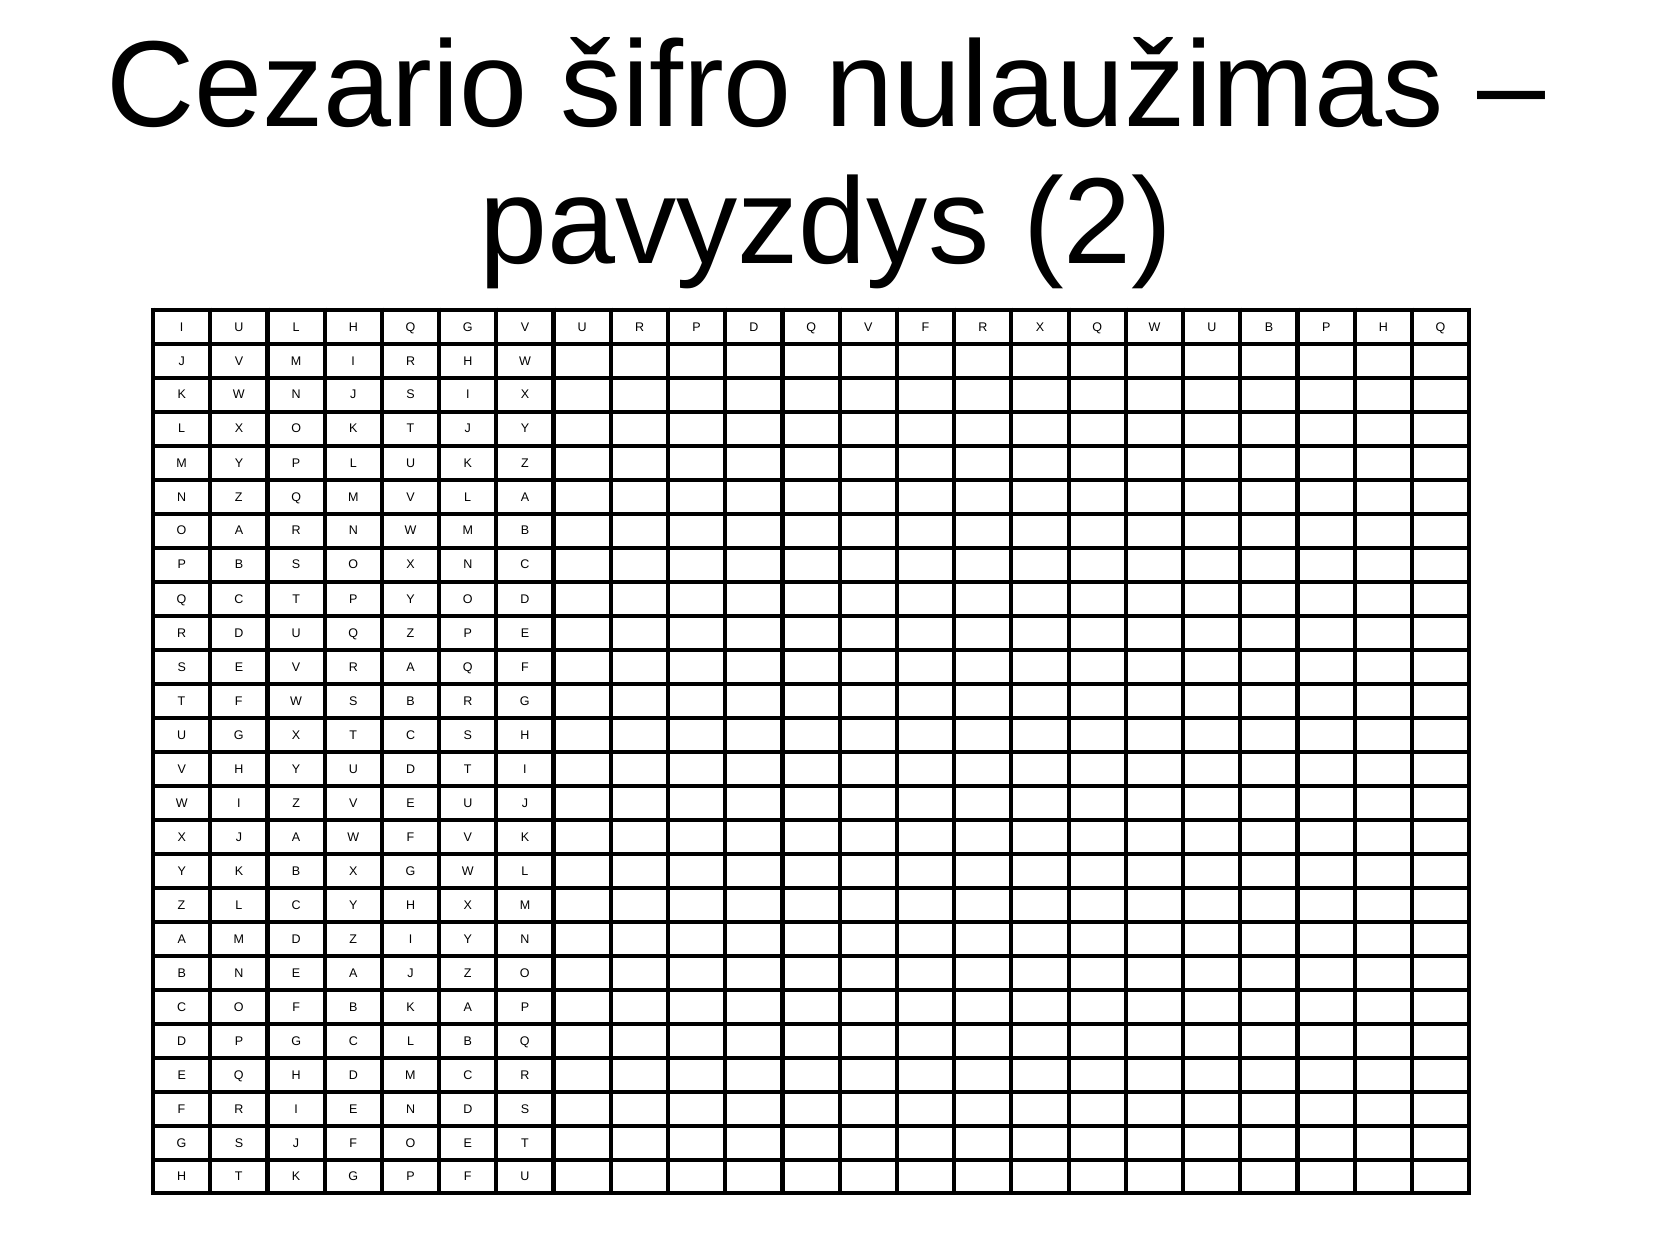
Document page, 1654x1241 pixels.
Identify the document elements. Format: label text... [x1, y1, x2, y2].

table_cell [1185, 516, 1238, 546]
table_header I [155, 312, 208, 342]
table_cell [956, 380, 1009, 410]
table_cell [899, 924, 952, 954]
table_cell [556, 958, 609, 988]
table_cell [1357, 1094, 1410, 1124]
table_cell [842, 652, 895, 682]
table_cell [842, 924, 895, 954]
table_cell [1242, 618, 1295, 648]
table_cell [1128, 1094, 1181, 1124]
table_cell K [498, 822, 551, 852]
table_cell [727, 414, 780, 444]
table_cell [613, 1060, 666, 1090]
table_cell D [155, 1026, 208, 1056]
title Cezario šifro nulaužimas – pavyzdys (2) [82, 16, 1571, 290]
table_cell [785, 1162, 838, 1191]
table_header P [670, 312, 723, 342]
table_cell [613, 1094, 666, 1124]
table_cell N [327, 516, 380, 546]
table_cell [1071, 618, 1124, 648]
table_cell [899, 754, 952, 784]
table_cell K [327, 414, 380, 444]
table_cell [1414, 686, 1467, 716]
table_cell F [498, 652, 551, 682]
table_cell Z [441, 958, 494, 988]
table_cell [1242, 1094, 1295, 1124]
table_cell [1071, 958, 1124, 988]
table_cell [1185, 890, 1238, 920]
table_cell [899, 890, 952, 920]
table_cell M [155, 448, 208, 478]
table_cell R [327, 652, 380, 682]
table_cell S [270, 550, 323, 580]
table_cell [785, 1128, 838, 1158]
table_cell [1242, 1162, 1295, 1191]
table_cell [1357, 856, 1410, 886]
table_cell [1300, 1094, 1353, 1124]
table_cell [1300, 1162, 1353, 1191]
table_cell [956, 482, 1009, 512]
table_cell P [270, 448, 323, 478]
table_cell [1128, 1128, 1181, 1158]
table_cell [727, 584, 780, 614]
table_cell [727, 482, 780, 512]
table_cell [670, 1162, 723, 1191]
table_cell [1128, 720, 1181, 750]
table_cell [1242, 958, 1295, 988]
table_cell [785, 346, 838, 376]
table_cell U [270, 618, 323, 648]
table_cell [1300, 1128, 1353, 1158]
table_cell [727, 686, 780, 716]
table_cell R [384, 346, 437, 376]
table_cell [956, 550, 1009, 580]
table_cell [556, 1060, 609, 1090]
table_cell C [384, 720, 437, 750]
table_cell [1128, 414, 1181, 444]
table_cell [1414, 482, 1467, 512]
table_cell V [384, 482, 437, 512]
table_cell [842, 618, 895, 648]
table_cell [956, 414, 1009, 444]
table_cell L [384, 1026, 437, 1056]
table_cell U [498, 1162, 551, 1191]
table_cell [1013, 1060, 1067, 1090]
table_cell O [270, 414, 323, 444]
table_cell B [327, 992, 380, 1022]
table_cell [727, 652, 780, 682]
table_cell [670, 516, 723, 546]
table_cell [1128, 856, 1181, 886]
table_cell M [441, 516, 494, 546]
table_cell [613, 924, 666, 954]
table_cell [1300, 516, 1353, 546]
table_cell T [441, 754, 494, 784]
table_cell D [384, 754, 437, 784]
table_cell [1242, 380, 1295, 410]
table_cell [1013, 890, 1067, 920]
table_cell W [270, 686, 323, 716]
table_cell [1300, 1026, 1353, 1056]
table_cell [1300, 414, 1353, 444]
table_cell [1185, 1094, 1238, 1124]
table_cell [1128, 754, 1181, 784]
table_cell N [441, 550, 494, 580]
table_cell [1071, 1128, 1124, 1158]
table_cell [1013, 516, 1067, 546]
table_cell [1185, 856, 1238, 886]
table_cell [785, 788, 838, 818]
table_cell [1013, 788, 1067, 818]
table_cell [899, 550, 952, 580]
table_cell A [441, 992, 494, 1022]
table_cell [556, 414, 609, 444]
table_cell [956, 1094, 1009, 1124]
table_cell [1128, 822, 1181, 852]
table_cell T [212, 1162, 265, 1191]
table_cell R [212, 1094, 265, 1124]
table_cell [1185, 1162, 1238, 1191]
table_header B [1242, 312, 1295, 342]
table_cell H [384, 890, 437, 920]
table_cell [1071, 380, 1124, 410]
table_cell [1300, 482, 1353, 512]
table_cell [1185, 1060, 1238, 1090]
table_cell [1128, 788, 1181, 818]
table_cell [727, 958, 780, 988]
table_cell C [498, 550, 551, 580]
table_cell [1414, 618, 1467, 648]
table_cell [1357, 686, 1410, 716]
table_cell C [441, 1060, 494, 1090]
table_cell [785, 618, 838, 648]
table_cell I [327, 346, 380, 376]
table_cell J [327, 380, 380, 410]
table_header U [556, 312, 609, 342]
table_cell [956, 992, 1009, 1022]
table_cell [1185, 618, 1238, 648]
table_cell [1185, 958, 1238, 988]
table_cell [1185, 584, 1238, 614]
table_cell [1128, 482, 1181, 512]
table_cell [613, 754, 666, 784]
table_cell [1128, 1060, 1181, 1090]
table_header W [1128, 312, 1181, 342]
table_cell [1357, 1060, 1410, 1090]
table_cell [1128, 1026, 1181, 1056]
table_cell P [327, 584, 380, 614]
table_cell [1013, 720, 1067, 750]
table_cell [1128, 380, 1181, 410]
table_cell [613, 482, 666, 512]
table_cell H [441, 346, 494, 376]
table_cell [899, 482, 952, 512]
table_cell E [441, 1128, 494, 1158]
table_cell [842, 380, 895, 410]
table_cell B [155, 958, 208, 988]
table_header F [899, 312, 952, 342]
table_cell [1071, 1162, 1124, 1191]
table_cell [785, 686, 838, 716]
table_cell O [155, 516, 208, 546]
table_cell [1414, 1060, 1467, 1090]
table_cell [1300, 380, 1353, 410]
table_cell [842, 516, 895, 546]
table_cell [1128, 584, 1181, 614]
table_cell [1357, 924, 1410, 954]
table_cell [956, 686, 1009, 716]
table_cell [613, 346, 666, 376]
table_cell [1414, 754, 1467, 784]
table_cell [670, 346, 723, 376]
table_cell [899, 448, 952, 478]
table_cell [613, 822, 666, 852]
table_cell [1185, 652, 1238, 682]
table_cell [670, 1094, 723, 1124]
table_cell H [270, 1060, 323, 1090]
table_cell [1414, 1026, 1467, 1056]
table_cell J [384, 958, 437, 988]
table_cell [1128, 448, 1181, 478]
table_cell [842, 482, 895, 512]
table_cell N [155, 482, 208, 512]
table_cell [727, 448, 780, 478]
table_cell [1185, 754, 1238, 784]
table_cell R [441, 686, 494, 716]
table_cell [1071, 788, 1124, 818]
table_cell [1357, 958, 1410, 988]
table_cell [1242, 346, 1295, 376]
table_cell [956, 652, 1009, 682]
table_cell [556, 584, 609, 614]
table_cell [556, 754, 609, 784]
table_cell [899, 346, 952, 376]
table_cell [556, 516, 609, 546]
table_cell [1414, 346, 1467, 376]
table_cell [899, 686, 952, 716]
table_cell [899, 1128, 952, 1158]
table_cell [1185, 380, 1238, 410]
table_cell [956, 1060, 1009, 1090]
table_cell [1357, 1162, 1410, 1191]
table_cell [727, 720, 780, 750]
table_cell [1128, 686, 1181, 716]
table_cell Z [212, 482, 265, 512]
table_cell [613, 652, 666, 682]
table_cell [899, 788, 952, 818]
table_cell [613, 958, 666, 988]
table_cell C [327, 1026, 380, 1056]
table_cell [1185, 346, 1238, 376]
table_cell [1071, 754, 1124, 784]
table_cell [1128, 958, 1181, 988]
table_cell [1357, 1026, 1410, 1056]
table_cell N [270, 380, 323, 410]
table_header Q [785, 312, 838, 342]
table_cell [956, 822, 1009, 852]
table_cell [1357, 618, 1410, 648]
table_cell [613, 380, 666, 410]
table_header H [327, 312, 380, 342]
table_cell W [212, 380, 265, 410]
table_cell [842, 856, 895, 886]
table_cell [956, 584, 1009, 614]
table_cell [842, 754, 895, 784]
table_cell S [212, 1128, 265, 1158]
table_cell [1357, 380, 1410, 410]
table_cell [1357, 482, 1410, 512]
table_cell [1185, 550, 1238, 580]
table_cell [1300, 1060, 1353, 1090]
table_cell [1357, 516, 1410, 546]
table_cell W [327, 822, 380, 852]
table_cell T [384, 414, 437, 444]
table_cell [1357, 754, 1410, 784]
table_cell J [498, 788, 551, 818]
table_cell H [498, 720, 551, 750]
table_cell [1414, 924, 1467, 954]
table_cell [1185, 992, 1238, 1022]
table_cell [613, 890, 666, 920]
table_cell [1128, 516, 1181, 546]
table_cell J [155, 346, 208, 376]
table_header X [1013, 312, 1067, 342]
table_cell [1414, 958, 1467, 988]
table_cell A [384, 652, 437, 682]
table_cell [1013, 584, 1067, 614]
table_cell N [384, 1094, 437, 1124]
table_cell [670, 380, 723, 410]
table_cell V [212, 346, 265, 376]
table_cell T [498, 1128, 551, 1158]
table_header H [1357, 312, 1410, 342]
table_cell P [441, 618, 494, 648]
table_cell J [270, 1128, 323, 1158]
table_cell O [441, 584, 494, 614]
table_cell [1414, 856, 1467, 886]
table_cell K [441, 448, 494, 478]
table_cell [956, 1026, 1009, 1056]
table_cell [785, 380, 838, 410]
table_cell [899, 584, 952, 614]
table_cell [670, 414, 723, 444]
table_cell G [212, 720, 265, 750]
table_cell Q [327, 618, 380, 648]
table_header Q [384, 312, 437, 342]
table_cell Z [498, 448, 551, 478]
table_cell [727, 1162, 780, 1191]
table_cell U [155, 720, 208, 750]
table_cell F [155, 1094, 208, 1124]
table_cell [1242, 856, 1295, 886]
table_cell [842, 414, 895, 444]
table_cell [842, 890, 895, 920]
table_cell [1357, 890, 1410, 920]
table_cell [1128, 992, 1181, 1022]
table_cell [613, 992, 666, 1022]
table_cell [956, 346, 1009, 376]
table_cell [670, 992, 723, 1022]
table_cell [613, 1128, 666, 1158]
table_cell S [327, 686, 380, 716]
table_cell D [212, 618, 265, 648]
table_header D [727, 312, 780, 342]
table_cell [785, 584, 838, 614]
table_cell [1300, 890, 1353, 920]
table_cell F [270, 992, 323, 1022]
table_cell R [270, 516, 323, 546]
table_cell [1414, 584, 1467, 614]
table_cell P [155, 550, 208, 580]
table_cell D [498, 584, 551, 614]
table_cell [899, 1162, 952, 1191]
table_cell X [212, 414, 265, 444]
table_cell [1071, 448, 1124, 478]
table_cell [670, 1026, 723, 1056]
table_cell [1013, 652, 1067, 682]
table_cell [785, 516, 838, 546]
table_cell [785, 1026, 838, 1056]
table_cell I [212, 788, 265, 818]
table_cell [1414, 516, 1467, 546]
table_cell I [498, 754, 551, 784]
table_cell [956, 754, 1009, 784]
table_cell [1071, 482, 1124, 512]
table_cell A [155, 924, 208, 954]
table_cell Q [155, 584, 208, 614]
table_cell [1071, 924, 1124, 954]
table_cell [1071, 1060, 1124, 1090]
table_cell Y [270, 754, 323, 784]
table_cell S [384, 380, 437, 410]
table_cell [727, 822, 780, 852]
table_cell [956, 720, 1009, 750]
table_cell [1013, 380, 1067, 410]
table_cell [1013, 856, 1067, 886]
table_cell [1300, 992, 1353, 1022]
table_cell [1185, 1026, 1238, 1056]
table_cell [670, 754, 723, 784]
table_cell [1071, 550, 1124, 580]
table_cell E [270, 958, 323, 988]
table_cell [556, 890, 609, 920]
table_cell [1242, 414, 1295, 444]
table_cell Z [155, 890, 208, 920]
table_cell I [270, 1094, 323, 1124]
table_cell [956, 516, 1009, 546]
table_cell P [498, 992, 551, 1022]
table_cell [1242, 822, 1295, 852]
table_cell G [155, 1128, 208, 1158]
table_cell [727, 380, 780, 410]
table_cell [1242, 686, 1295, 716]
table_cell Y [441, 924, 494, 954]
table_cell [1300, 448, 1353, 478]
table_cell X [384, 550, 437, 580]
table_cell B [212, 550, 265, 580]
table_cell X [498, 380, 551, 410]
table_cell G [384, 856, 437, 886]
table_cell [842, 992, 895, 1022]
table_header U [1185, 312, 1238, 342]
table_cell [842, 788, 895, 818]
table_cell [1242, 1128, 1295, 1158]
table_cell [1071, 1026, 1124, 1056]
table_cell [1071, 346, 1124, 376]
table_cell [1414, 448, 1467, 478]
table_cell I [441, 380, 494, 410]
table_cell [785, 550, 838, 580]
table_cell [1185, 482, 1238, 512]
table_cell S [441, 720, 494, 750]
table_cell [956, 448, 1009, 478]
table_cell [956, 924, 1009, 954]
table_cell [670, 448, 723, 478]
table_cell L [441, 482, 494, 512]
table_cell M [327, 482, 380, 512]
table_cell [1013, 448, 1067, 478]
table_cell [727, 550, 780, 580]
table_cell V [441, 822, 494, 852]
table_header Q [1414, 312, 1467, 342]
table_cell [899, 1026, 952, 1056]
table_cell [727, 346, 780, 376]
table_cell [1013, 754, 1067, 784]
table_cell [899, 720, 952, 750]
table_cell [1242, 788, 1295, 818]
table_cell [785, 652, 838, 682]
table_cell L [498, 856, 551, 886]
table_cell [1071, 652, 1124, 682]
table_cell [1071, 992, 1124, 1022]
table_cell [1300, 618, 1353, 648]
table_cell R [155, 618, 208, 648]
table_cell [956, 788, 1009, 818]
table_cell [1242, 1026, 1295, 1056]
table_cell [785, 754, 838, 784]
table_cell [1414, 720, 1467, 750]
table_cell [1185, 686, 1238, 716]
table_cell [727, 1026, 780, 1056]
table_cell [670, 482, 723, 512]
table_cell X [155, 822, 208, 852]
table_cell [1242, 652, 1295, 682]
table_cell L [155, 414, 208, 444]
table_cell Y [155, 856, 208, 886]
table_cell [1300, 924, 1353, 954]
table_cell [1357, 1128, 1410, 1158]
table_cell Y [327, 890, 380, 920]
table_cell [842, 1094, 895, 1124]
table_cell [556, 1094, 609, 1124]
table_cell [1242, 992, 1295, 1022]
table_cell E [498, 618, 551, 648]
table_cell J [212, 822, 265, 852]
table_cell [1071, 856, 1124, 886]
table_cell R [498, 1060, 551, 1090]
table_cell [785, 924, 838, 954]
table_cell [842, 720, 895, 750]
table_cell X [327, 856, 380, 886]
table_cell V [155, 754, 208, 784]
table_cell [1185, 924, 1238, 954]
table_cell [1013, 822, 1067, 852]
table_cell S [498, 1094, 551, 1124]
table_cell [1071, 890, 1124, 920]
table_cell [842, 550, 895, 580]
table_cell E [384, 788, 437, 818]
table_cell [670, 1128, 723, 1158]
table_cell [556, 788, 609, 818]
table_cell [613, 1162, 666, 1191]
table_cell [1185, 720, 1238, 750]
table_cell [727, 1128, 780, 1158]
table_cell C [212, 584, 265, 614]
table_cell [842, 584, 895, 614]
table_cell [670, 788, 723, 818]
table_cell [556, 822, 609, 852]
table_cell [842, 958, 895, 988]
table_cell [727, 1094, 780, 1124]
table_header R [956, 312, 1009, 342]
table_cell [1013, 958, 1067, 988]
table_cell B [441, 1026, 494, 1056]
table_cell [1013, 550, 1067, 580]
table_cell [899, 652, 952, 682]
table_cell U [384, 448, 437, 478]
table_cell [842, 1162, 895, 1191]
table_cell [1414, 1162, 1467, 1191]
table_cell W [441, 856, 494, 886]
table_cell [556, 856, 609, 886]
table_cell [1013, 686, 1067, 716]
table_cell Q [441, 652, 494, 682]
table_cell [670, 1060, 723, 1090]
table_cell O [384, 1128, 437, 1158]
table_cell W [384, 516, 437, 546]
table_cell [899, 1060, 952, 1090]
table_cell [842, 346, 895, 376]
table_cell [556, 618, 609, 648]
table_cell [785, 448, 838, 478]
table_cell [556, 380, 609, 410]
table_cell [1357, 346, 1410, 376]
table_cell O [498, 958, 551, 988]
table_cell [1013, 346, 1067, 376]
table_cell G [270, 1026, 323, 1056]
table_cell A [498, 482, 551, 512]
table_cell G [498, 686, 551, 716]
table_header P [1300, 312, 1353, 342]
table_cell T [270, 584, 323, 614]
table_cell [956, 618, 1009, 648]
table_cell [556, 1128, 609, 1158]
table_cell [1071, 584, 1124, 614]
table_cell H [212, 754, 265, 784]
table_cell B [498, 516, 551, 546]
table_cell [670, 584, 723, 614]
table_cell K [270, 1162, 323, 1191]
table_cell K [212, 856, 265, 886]
table_cell [1357, 550, 1410, 580]
table_cell Q [270, 482, 323, 512]
table_cell [899, 414, 952, 444]
table_cell [556, 1026, 609, 1056]
table_cell L [212, 890, 265, 920]
table_cell M [384, 1060, 437, 1090]
table_cell [1357, 414, 1410, 444]
table_cell [785, 414, 838, 444]
table_cell [842, 1026, 895, 1056]
table_cell [956, 958, 1009, 988]
table_cell [842, 686, 895, 716]
table_cell B [270, 856, 323, 886]
table_cell [1357, 822, 1410, 852]
table_cell [1071, 720, 1124, 750]
table_cell U [441, 788, 494, 818]
table_cell [613, 788, 666, 818]
table_cell [785, 1094, 838, 1124]
table_cell [1242, 1060, 1295, 1090]
table_cell [1242, 550, 1295, 580]
table_cell T [155, 686, 208, 716]
table_cell M [270, 346, 323, 376]
table_header R [613, 312, 666, 342]
table_cell [556, 550, 609, 580]
table_cell F [212, 686, 265, 716]
table_cell N [212, 958, 265, 988]
table_cell O [212, 992, 265, 1022]
table_cell Z [384, 618, 437, 648]
table_cell [1128, 652, 1181, 682]
table_cell [1185, 1128, 1238, 1158]
table_cell O [327, 550, 380, 580]
table_cell [1357, 584, 1410, 614]
table_cell [613, 856, 666, 886]
table_cell [785, 822, 838, 852]
table_cell Y [384, 584, 437, 614]
table_cell [899, 1094, 952, 1124]
table_cell T [327, 720, 380, 750]
table_cell G [327, 1162, 380, 1191]
table_cell [1013, 1128, 1067, 1158]
table_cell [1414, 788, 1467, 818]
table_cell [899, 822, 952, 852]
table_cell [1185, 414, 1238, 444]
table_cell [1300, 754, 1353, 784]
table_cell [1128, 924, 1181, 954]
table_cell [556, 720, 609, 750]
table_cell [1242, 584, 1295, 614]
table_cell M [212, 924, 265, 954]
table_cell [1414, 652, 1467, 682]
table_cell Q [212, 1060, 265, 1090]
table_cell [1242, 448, 1295, 478]
table_cell [556, 448, 609, 478]
table_cell [842, 448, 895, 478]
table_cell [1128, 1162, 1181, 1191]
table_cell [1071, 1094, 1124, 1124]
table_cell [1013, 1094, 1067, 1124]
table_cell [613, 584, 666, 614]
table_cell [785, 856, 838, 886]
table_cell D [441, 1094, 494, 1124]
table_cell [1414, 822, 1467, 852]
table_cell [613, 516, 666, 546]
table_cell [556, 1162, 609, 1191]
table_cell D [327, 1060, 380, 1090]
table_cell [1414, 890, 1467, 920]
table_cell [1128, 346, 1181, 376]
table_cell [1185, 448, 1238, 478]
table_cell [613, 414, 666, 444]
table_cell [1414, 380, 1467, 410]
table_cell [613, 448, 666, 478]
table_cell W [498, 346, 551, 376]
table_cell X [441, 890, 494, 920]
table_cell M [498, 890, 551, 920]
table_cell [1242, 720, 1295, 750]
table_cell [785, 890, 838, 920]
table_cell [785, 958, 838, 988]
table_cell F [384, 822, 437, 852]
table_cell [1414, 414, 1467, 444]
table_cell [556, 652, 609, 682]
table_cell Y [498, 414, 551, 444]
table_cell A [270, 822, 323, 852]
table_cell W [155, 788, 208, 818]
table_cell [1300, 958, 1353, 988]
table_cell [727, 788, 780, 818]
table_cell U [327, 754, 380, 784]
table_cell [556, 924, 609, 954]
table_cell [899, 618, 952, 648]
table_cell [1013, 1026, 1067, 1056]
table_cell [842, 1128, 895, 1158]
table_cell [613, 720, 666, 750]
table_cell C [155, 992, 208, 1022]
table_cell [1357, 720, 1410, 750]
table_cell [1071, 822, 1124, 852]
table_header G [441, 312, 494, 342]
table_cell [1357, 652, 1410, 682]
table_cell E [327, 1094, 380, 1124]
table_cell [670, 720, 723, 750]
table_header V [842, 312, 895, 342]
table_cell [899, 992, 952, 1022]
table_cell [785, 720, 838, 750]
table_header Q [1071, 312, 1124, 342]
table_cell F [327, 1128, 380, 1158]
table_cell [1300, 346, 1353, 376]
table_cell [785, 482, 838, 512]
table_cell C [270, 890, 323, 920]
table_cell [1242, 482, 1295, 512]
table_cell [727, 516, 780, 546]
table_cell [899, 958, 952, 988]
table_cell [670, 924, 723, 954]
table_cell [1414, 1094, 1467, 1124]
table_cell [1414, 992, 1467, 1022]
table_cell [1071, 516, 1124, 546]
table_cell Y [212, 448, 265, 478]
table_cell [670, 958, 723, 988]
table_cell [670, 890, 723, 920]
table_header L [270, 312, 323, 342]
table_cell [670, 856, 723, 886]
table_cell [1242, 890, 1295, 920]
table_cell [727, 890, 780, 920]
table_cell [956, 890, 1009, 920]
table_cell [1300, 686, 1353, 716]
table_cell [727, 754, 780, 784]
table_cell [1300, 652, 1353, 682]
table_cell [670, 618, 723, 648]
table_cell [1013, 482, 1067, 512]
table_cell [670, 822, 723, 852]
table_cell [727, 1060, 780, 1090]
table_cell [1300, 788, 1353, 818]
table_cell [1300, 550, 1353, 580]
table_cell [1185, 822, 1238, 852]
table_cell [1013, 992, 1067, 1022]
table_cell [1013, 414, 1067, 444]
table_cell [1414, 1128, 1467, 1158]
table_cell Z [327, 924, 380, 954]
table_cell [1013, 618, 1067, 648]
table_cell E [155, 1060, 208, 1090]
table_cell [1185, 788, 1238, 818]
table_cell [556, 482, 609, 512]
table_cell [613, 686, 666, 716]
table_cell [785, 1060, 838, 1090]
table_cell [1242, 754, 1295, 784]
table_cell B [384, 686, 437, 716]
table_cell [1013, 924, 1067, 954]
table_cell F [441, 1162, 494, 1191]
table_cell P [212, 1026, 265, 1056]
table_cell L [327, 448, 380, 478]
table_cell [727, 992, 780, 1022]
table_cell [956, 856, 1009, 886]
table_cell [899, 856, 952, 886]
table_cell [785, 992, 838, 1022]
table_cell [1357, 992, 1410, 1022]
table_cell K [155, 380, 208, 410]
table_cell [1242, 924, 1295, 954]
table_cell [556, 686, 609, 716]
table_cell [956, 1128, 1009, 1158]
table_cell K [384, 992, 437, 1022]
table_cell P [384, 1162, 437, 1191]
table_cell [842, 1060, 895, 1090]
table_cell V [327, 788, 380, 818]
table_cell [556, 992, 609, 1022]
table_cell H [155, 1162, 208, 1191]
table_cell Q [498, 1026, 551, 1056]
table_cell [1242, 516, 1295, 546]
table_cell [842, 822, 895, 852]
table_header U [212, 312, 265, 342]
table_cell A [212, 516, 265, 546]
table_cell [1128, 618, 1181, 648]
table_cell [1414, 550, 1467, 580]
table_cell [727, 924, 780, 954]
table_cell [1071, 414, 1124, 444]
table_header V [498, 312, 551, 342]
table_cell [727, 618, 780, 648]
table_cell [956, 1162, 1009, 1191]
table_cell V [270, 652, 323, 682]
table_cell [1357, 788, 1410, 818]
table_cell Z [270, 788, 323, 818]
table_cell X [270, 720, 323, 750]
table_cell [1300, 856, 1353, 886]
table_cell [1357, 448, 1410, 478]
table_cell E [212, 652, 265, 682]
table_cell I [384, 924, 437, 954]
table_cell [670, 686, 723, 716]
table_cell [613, 1026, 666, 1056]
table_cell [613, 550, 666, 580]
table_cell A [327, 958, 380, 988]
table_cell [1128, 550, 1181, 580]
table_cell [1300, 584, 1353, 614]
table_cell [613, 618, 666, 648]
table_cell [1013, 1162, 1067, 1191]
table_cell [1071, 686, 1124, 716]
table_cell S [155, 652, 208, 682]
table_cell [1300, 822, 1353, 852]
table_cell [556, 346, 609, 376]
table_cell [1128, 890, 1181, 920]
table_cell [899, 380, 952, 410]
table_cell [899, 516, 952, 546]
table_cell N [498, 924, 551, 954]
table_cell [1300, 720, 1353, 750]
table_cell D [270, 924, 323, 954]
table_cell J [441, 414, 494, 444]
table_cell [670, 652, 723, 682]
table_cell [670, 550, 723, 580]
table_cell [727, 856, 780, 886]
